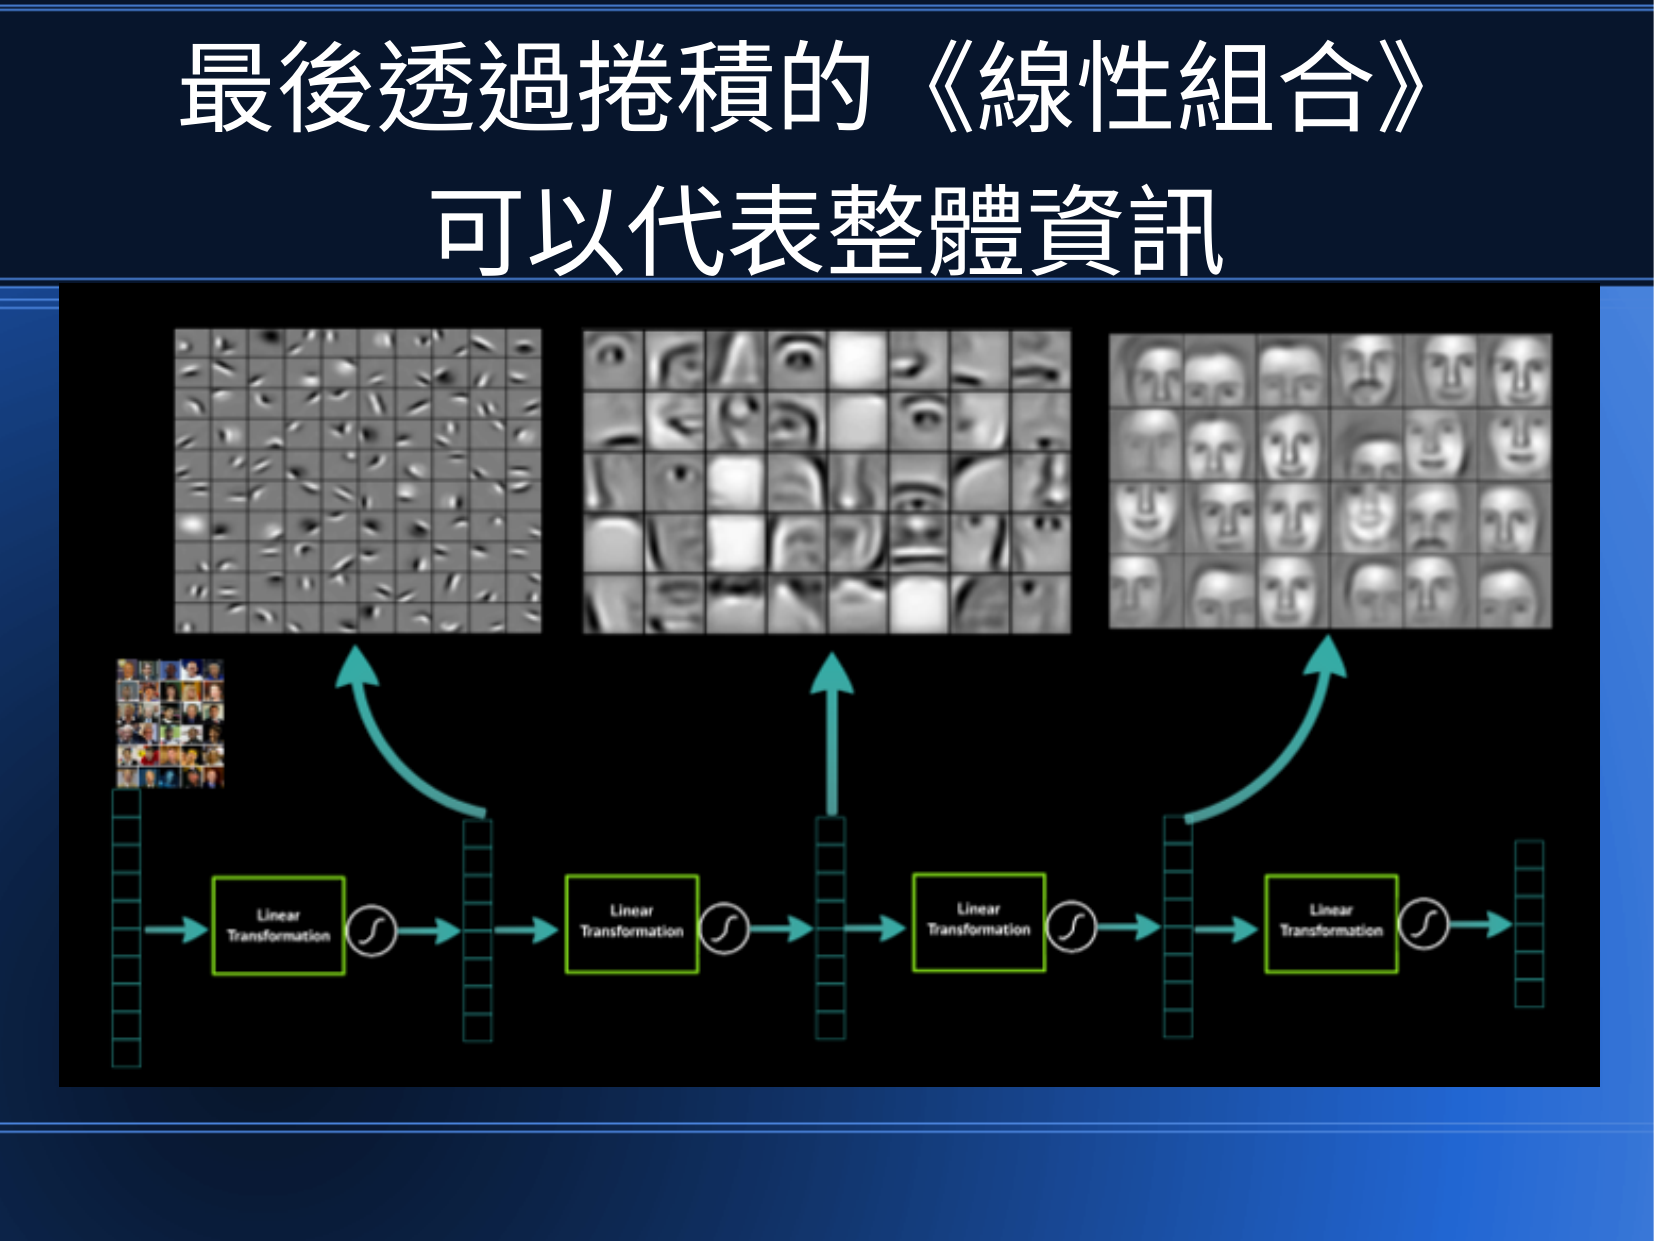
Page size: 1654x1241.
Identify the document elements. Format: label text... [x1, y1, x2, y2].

title 最後透過捲積的《線性組合》 可以代表整體資訊 [82, 32, 1571, 274]
picture [0, 0, 1654, 1241]
